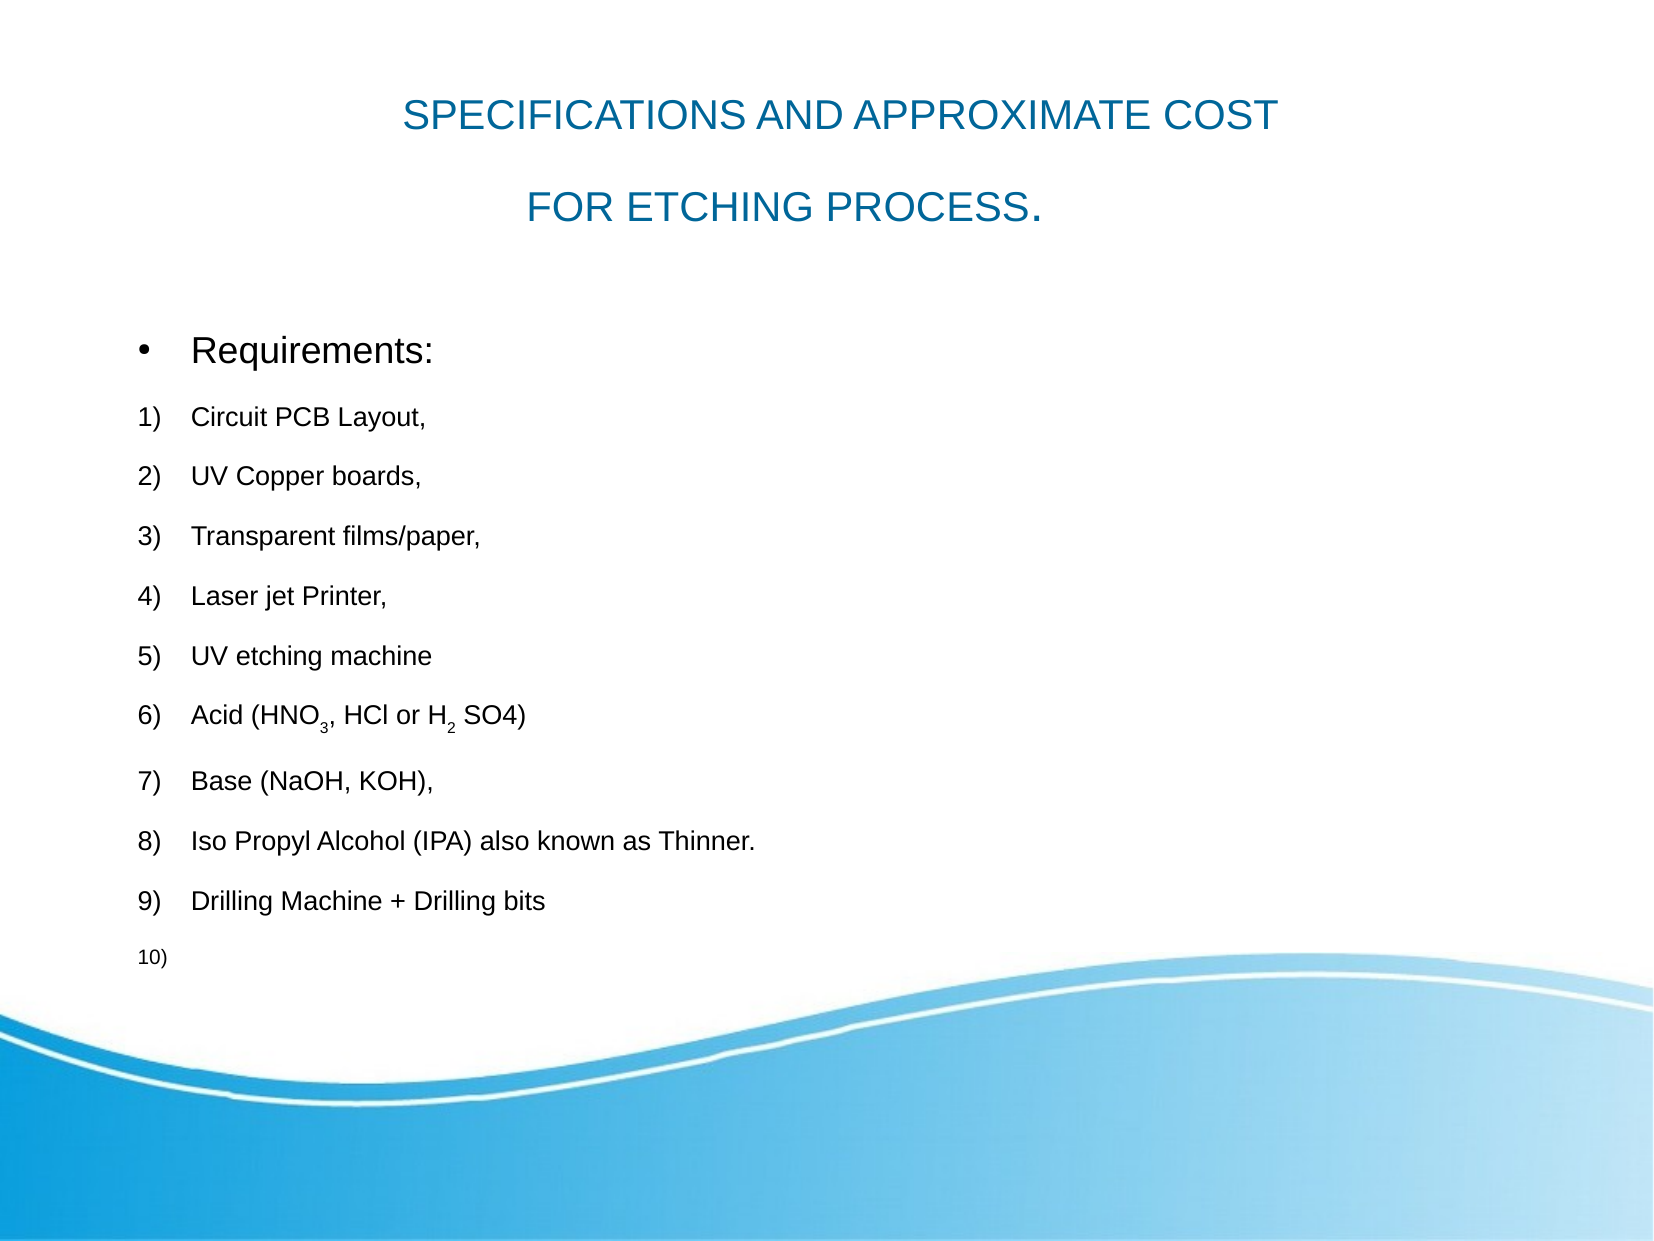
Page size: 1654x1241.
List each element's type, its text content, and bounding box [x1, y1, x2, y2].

list Requirements: Circuit PCB Layout, UV Copper boards, Transparent films/paper, Laser jet Printer, UV etching machine Acid (HNO3, HCl or H2 SO4) Base (NaOH, KOH), Iso Propyl Alcohol (IPA) also known as Thinner. Drilling Machine + Drilling bits [120, 330, 847, 1036]
picture [0, 952, 1654, 1241]
title SPECIFICATIONS AND APPROXIMATE COST FOR ETCHING PROCESS. [101, 62, 1591, 271]
